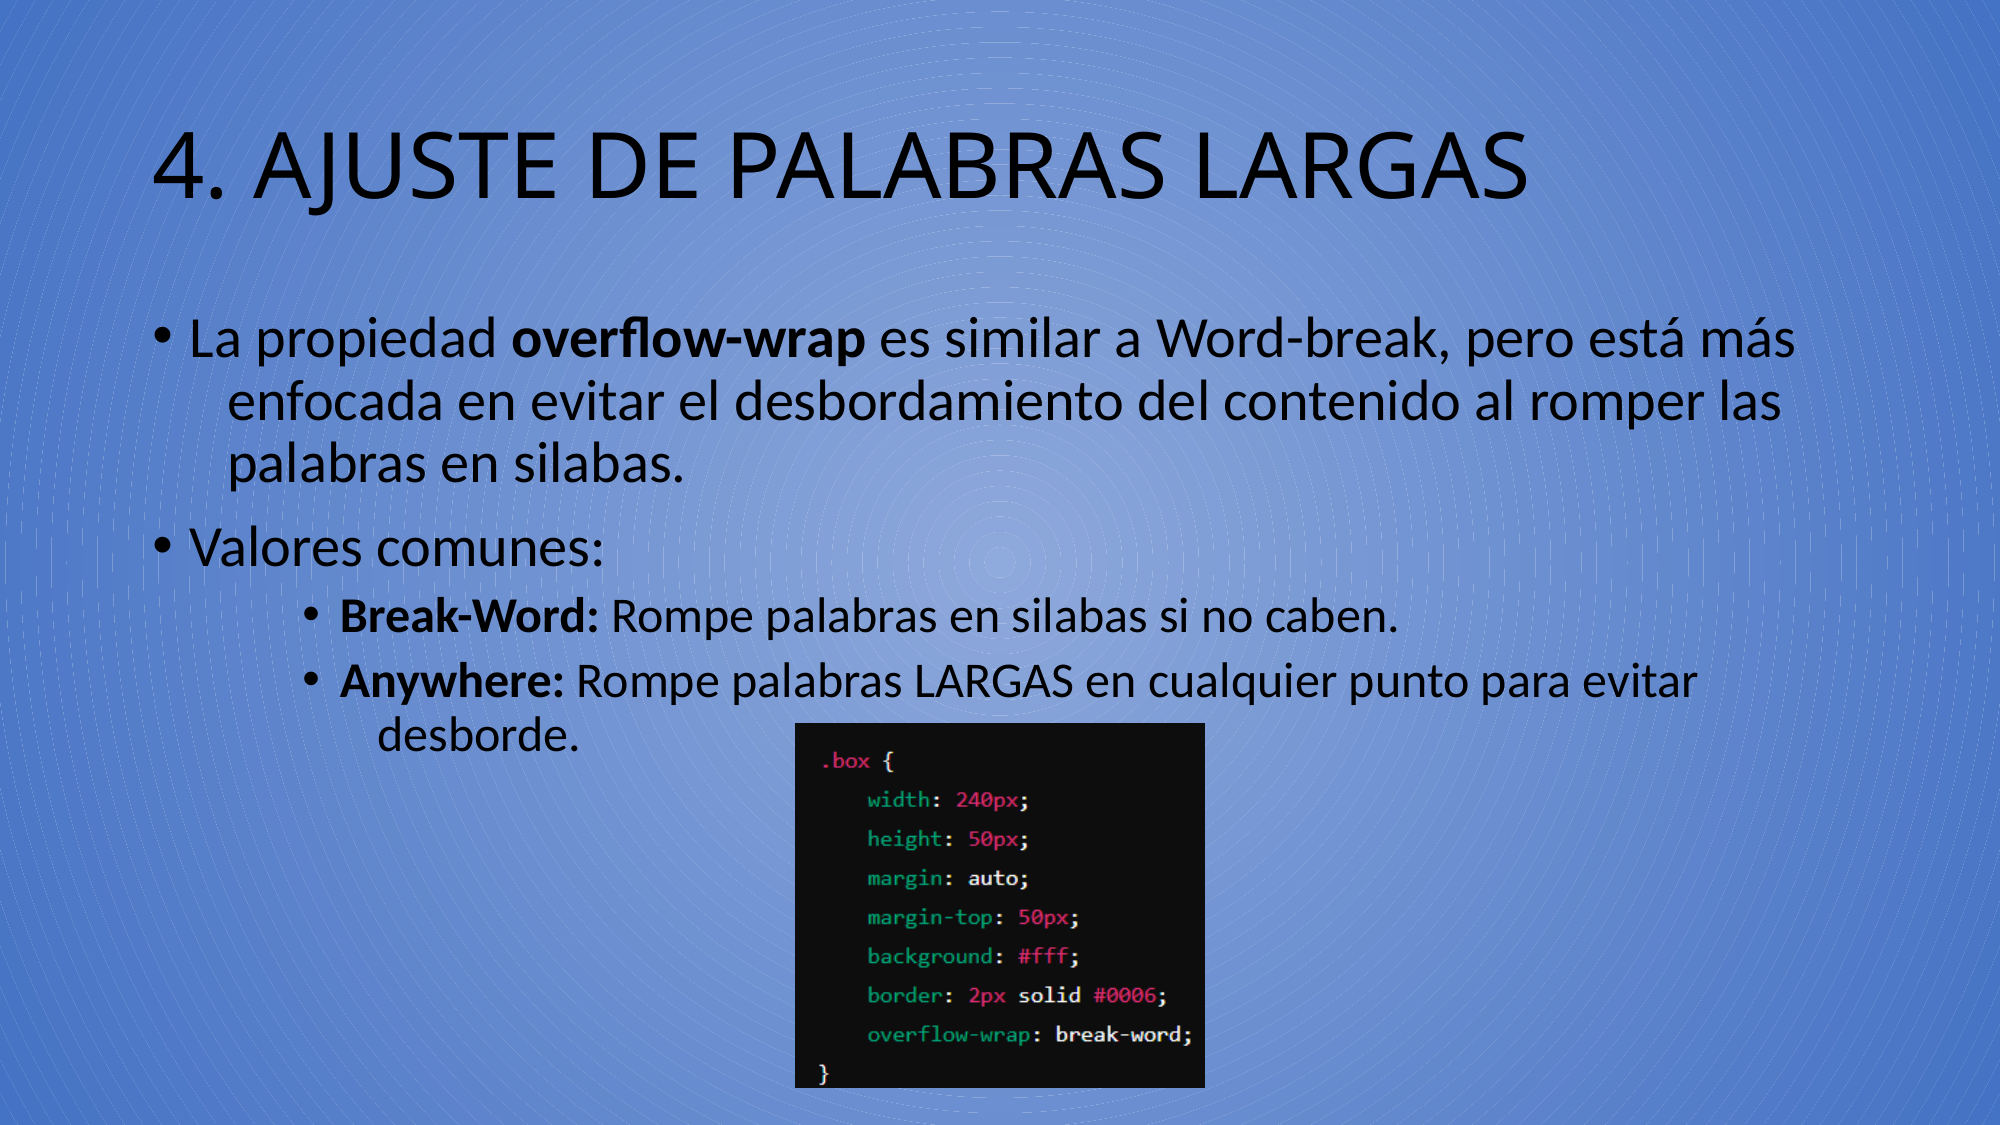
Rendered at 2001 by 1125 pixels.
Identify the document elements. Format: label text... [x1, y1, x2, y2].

picture [795, 723, 1205, 1088]
title 4. AJUSTE DE PALABRAS LARGAS [137, 59, 1863, 278]
list La propiedad overflow-wrap es similar a Word-break, pero está más enfocada en evitar el desbordamiento del contenido al romper las palabras en silabas. Valores comunes: Break-Word: Rompe palabras en silabas si no caben. Anywhere: Rompe palabras LARGAS en cualquier punto para evitar desborde. [137, 299, 1863, 1014]
